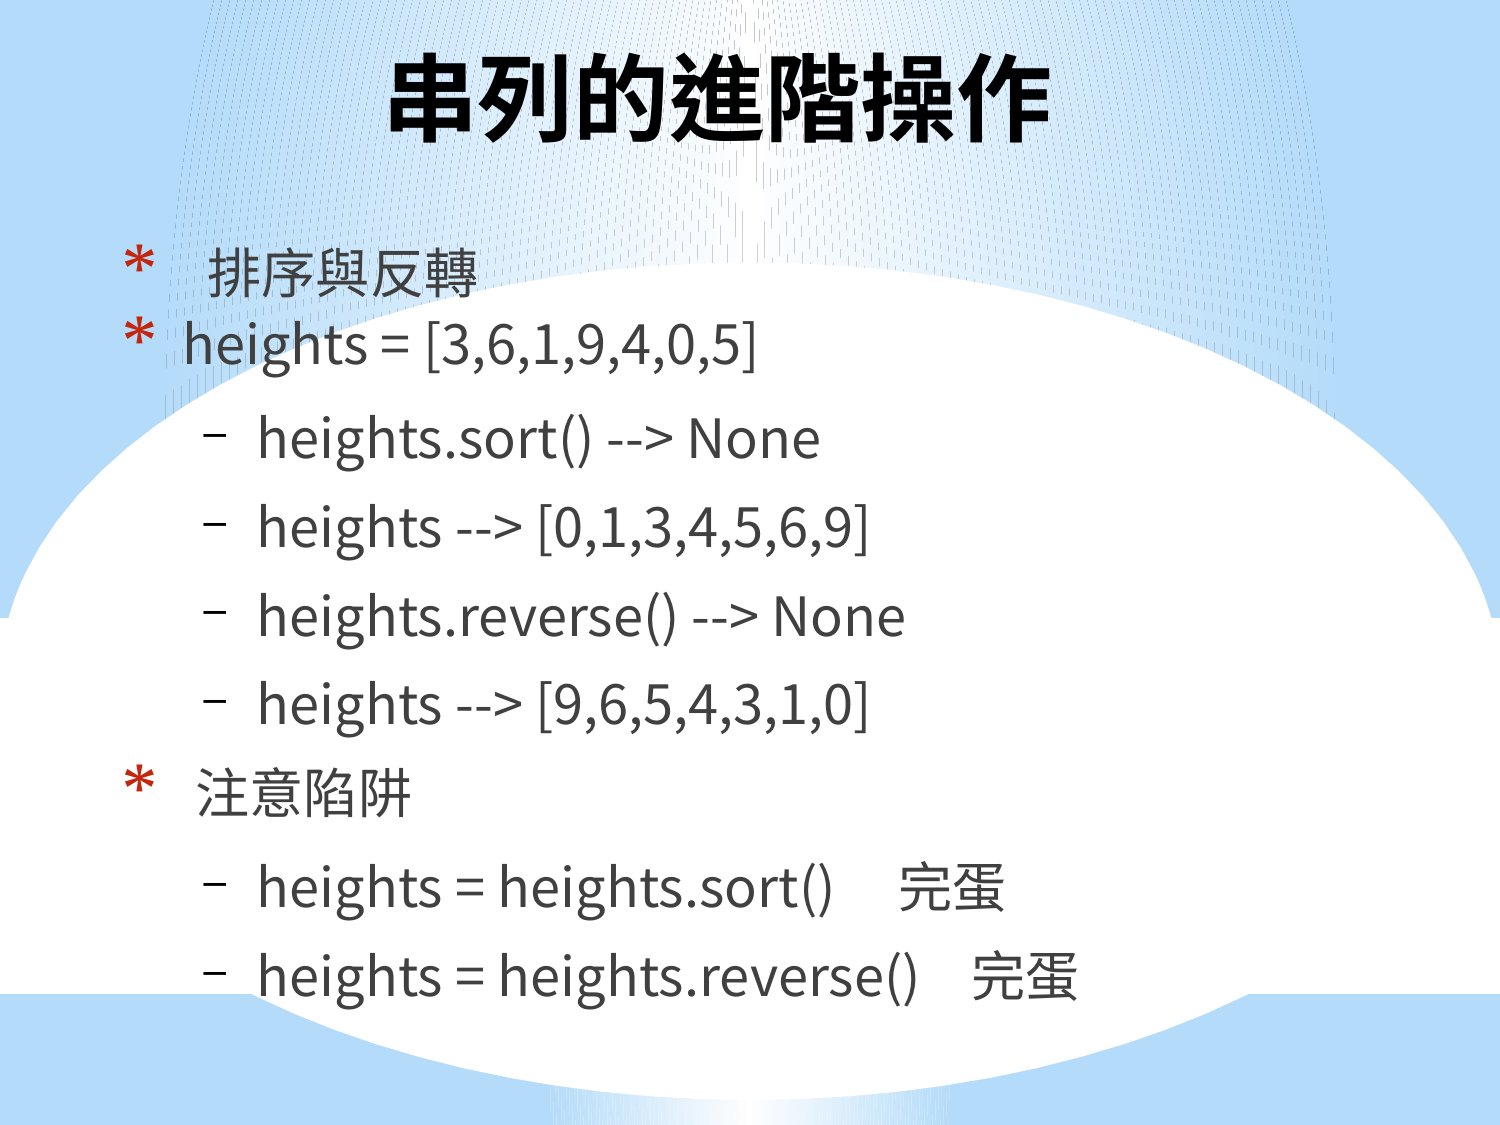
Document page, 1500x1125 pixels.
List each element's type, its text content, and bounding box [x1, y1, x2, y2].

list 排序與反轉 heights = [3,6,1,9,4,0,5] heights.sort() --> None heights --> [0,1,3,4,5,6,9] heights.reverse() --> None heights --> [9,6,5,4,3,1,0] 注意陷阱 heights = heights.sort() 完蛋 heights = heights.reverse() 完蛋 [100, 231, 1400, 1047]
title 串列的進階操作 [183, 30, 1252, 219]
